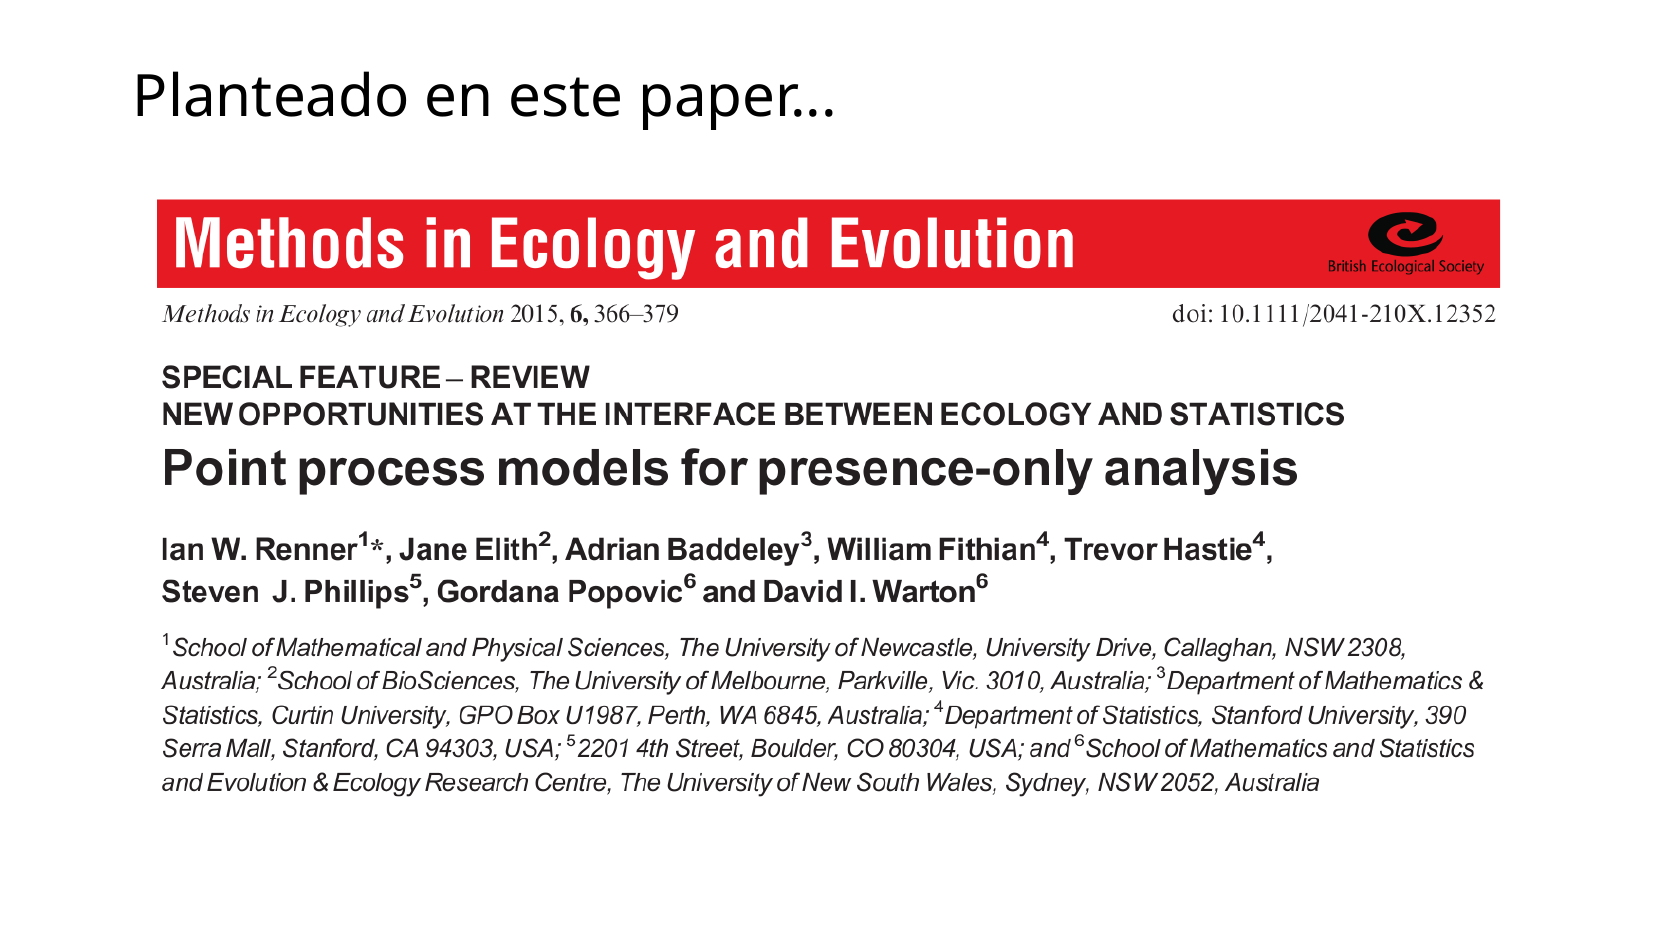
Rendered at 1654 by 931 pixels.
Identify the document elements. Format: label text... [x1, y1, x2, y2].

picture [129, 181, 1529, 815]
text_box Planteado en este paper... [118, 47, 934, 121]
